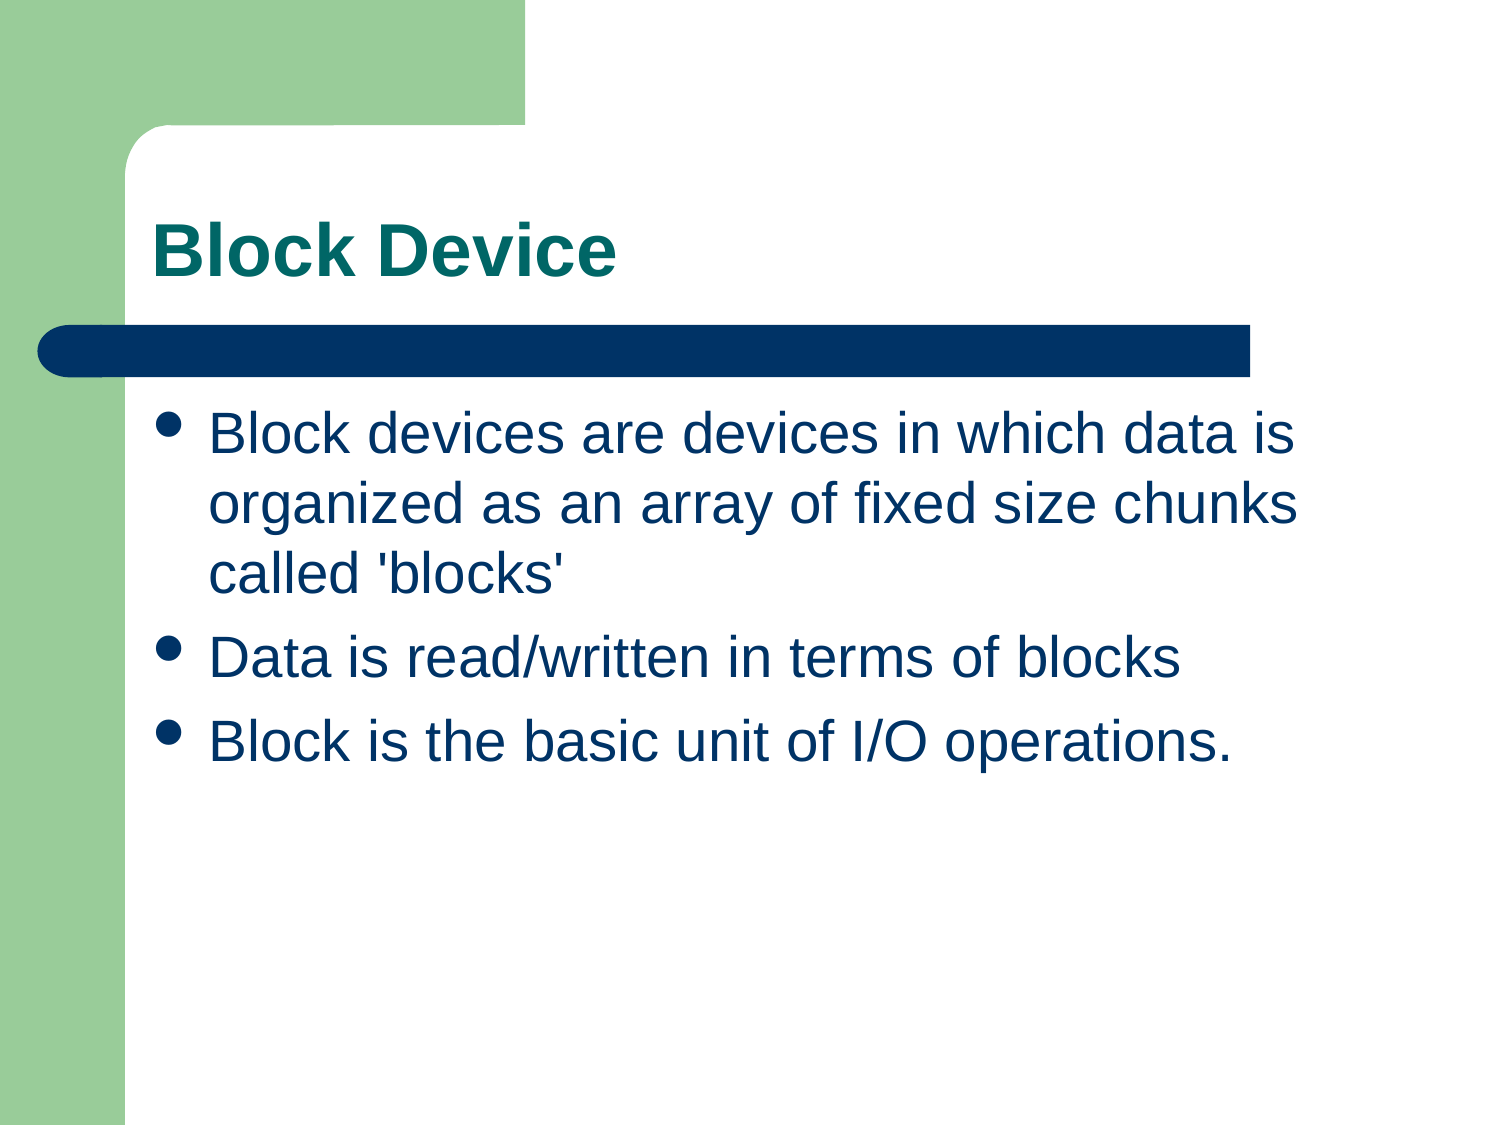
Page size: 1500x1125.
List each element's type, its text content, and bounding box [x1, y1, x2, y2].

title Block Device [136, 136, 1414, 301]
list Block devices are devices in which data is organized as an array of fixed size chunks called 'blocks' Data is read/written in terms of blocks Block is the basic unit of I/O operations. [137, 387, 1400, 999]
